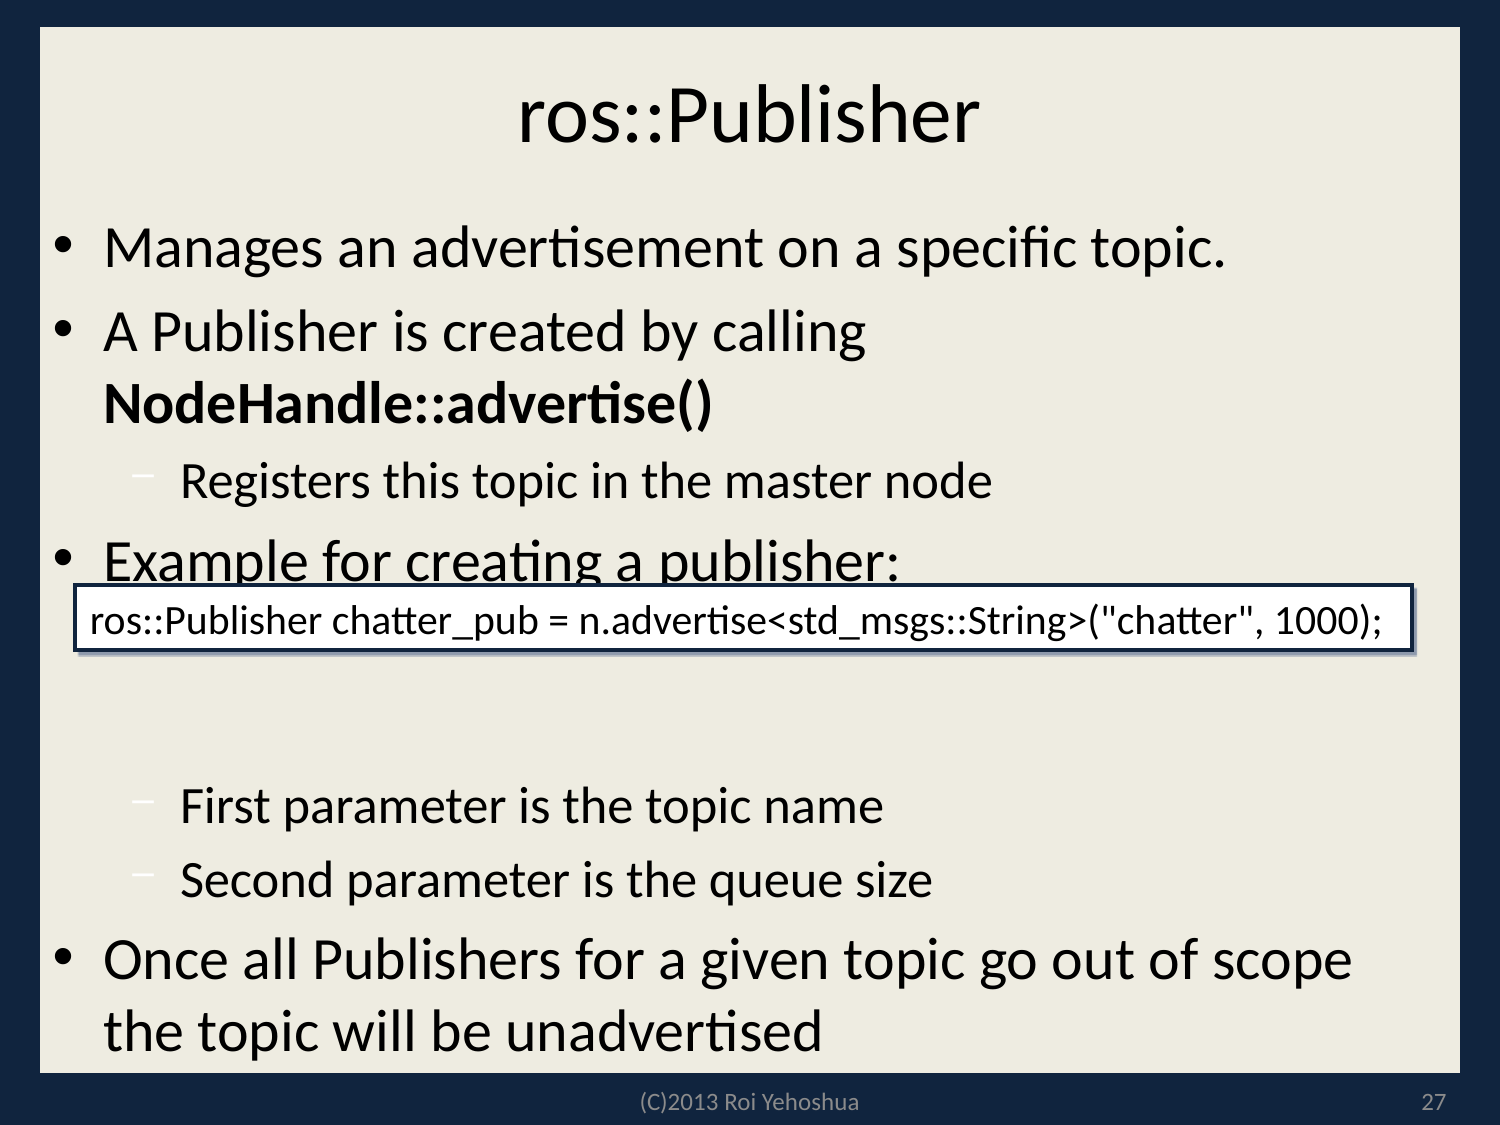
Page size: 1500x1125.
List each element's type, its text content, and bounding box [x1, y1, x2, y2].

title ros::Publisher [37, 31, 1463, 188]
footer (C)2013 Roi Yehoshua [512, 1074, 988, 1125]
slide_number <number> [1111, 1074, 1462, 1125]
text_box ros::Publisher chatter_pub = n.advertise<std_msgs::String>("chatter", 1000); [74, 585, 1413, 650]
list Manages an advertisement on a specific topic. A Publisher is created by calling NodeHandle::advertise() Registers this topic in the master node Example for creating a publisher: First parameter is the topic name Second parameter is the queue size Once all Publishers for a given topic go out of scope the topic will be unadvertised [37, 200, 1463, 1080]
